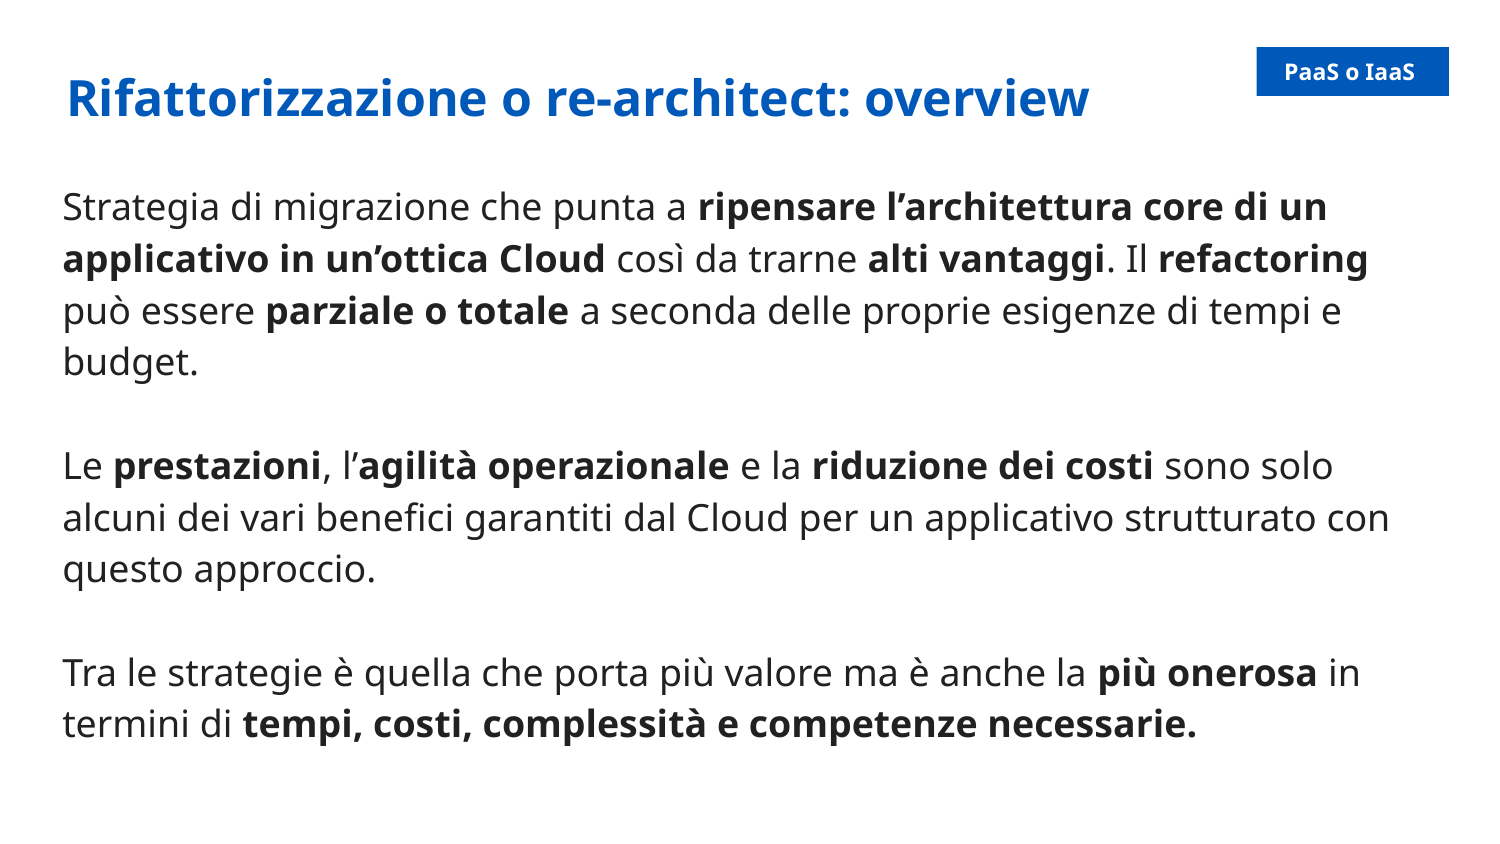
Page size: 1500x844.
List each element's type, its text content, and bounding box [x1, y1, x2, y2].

text_box Strategia di migrazione che punta a ripensare l’architettura core di un applicativo in un’ottica Cloud così da trarne alti vantaggi. Il refactoring può essere parziale o totale a seconda delle proprie esigenze di tempi e budget. Le prestazioni, l’agilità operazionale e la riduzione dei costi sono solo alcuni dei vari benefici garantiti dal Cloud per un applicativo strutturato con questo approccio. Tra le strategie è quella che porta più valore ma è anche la più onerosa in termini di tempi, costi, complessità e competenze necessarie. [47, 161, 1453, 765]
text_box PaaS o IaaS [1256, 47, 1449, 96]
title Rifattorizzazione o re-architect: overview [51, 51, 1449, 146]
